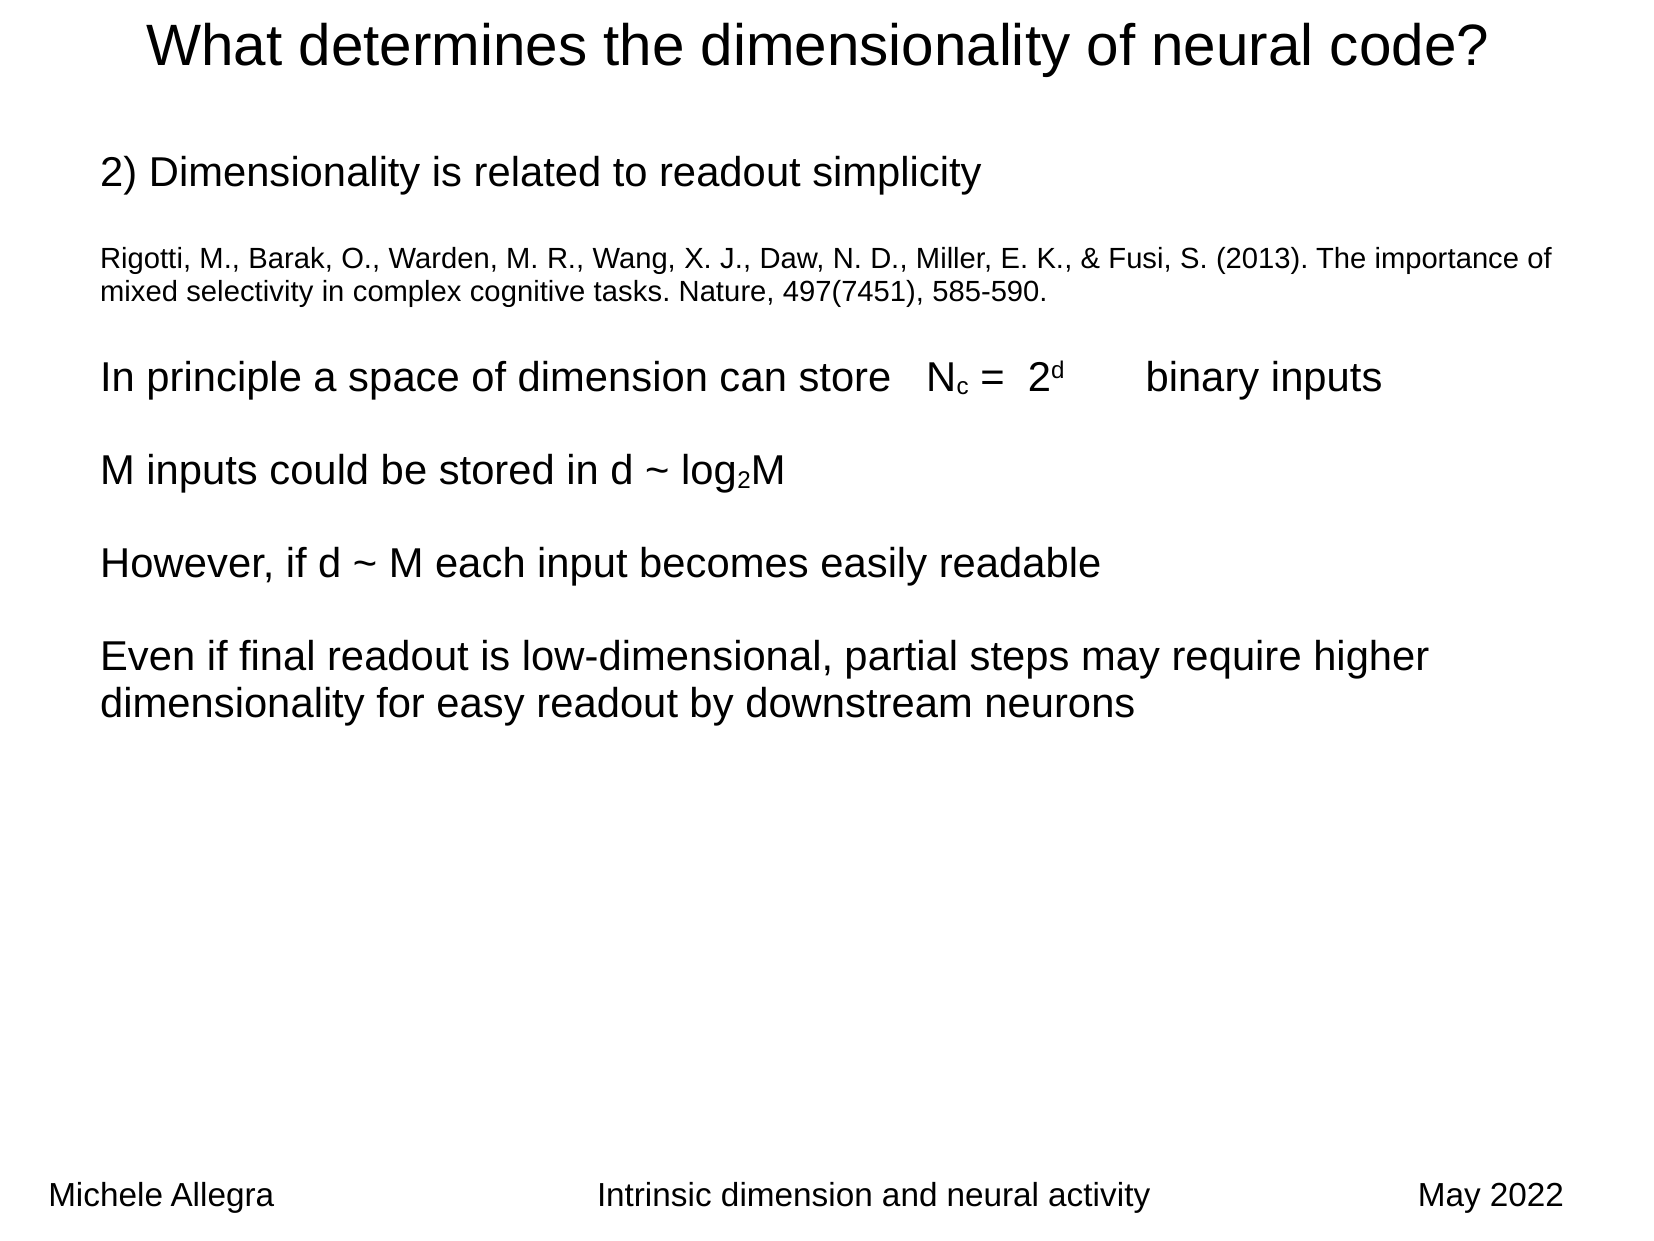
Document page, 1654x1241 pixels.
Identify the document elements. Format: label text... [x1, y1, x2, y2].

text_box 2) Dimensionality is related to readout simplicity Rigotti, M., Barak, O., Warden, M. R., Wang, X. J., Daw, N. D., Miller, E. K., & Fusi, S. (2013). The importance of mixed selectivity in complex cognitive tasks. Nature, 497(7451), 585-590. In principle a space of dimension can store Nc = 2d binary inputs M inputs could be stored in d ~ log2M However, if d ~ M each input becomes easily readable Even if final readout is low-dimensional, partial steps may require higher dimensionality for easy readout by downstream neurons [85, 141, 1582, 780]
title What determines the dimensionality of neural code? [82, 0, 1571, 96]
text_box Michele Allegra Intrinsic dimension and neural activity May 2022 [33, 1168, 1603, 1221]
